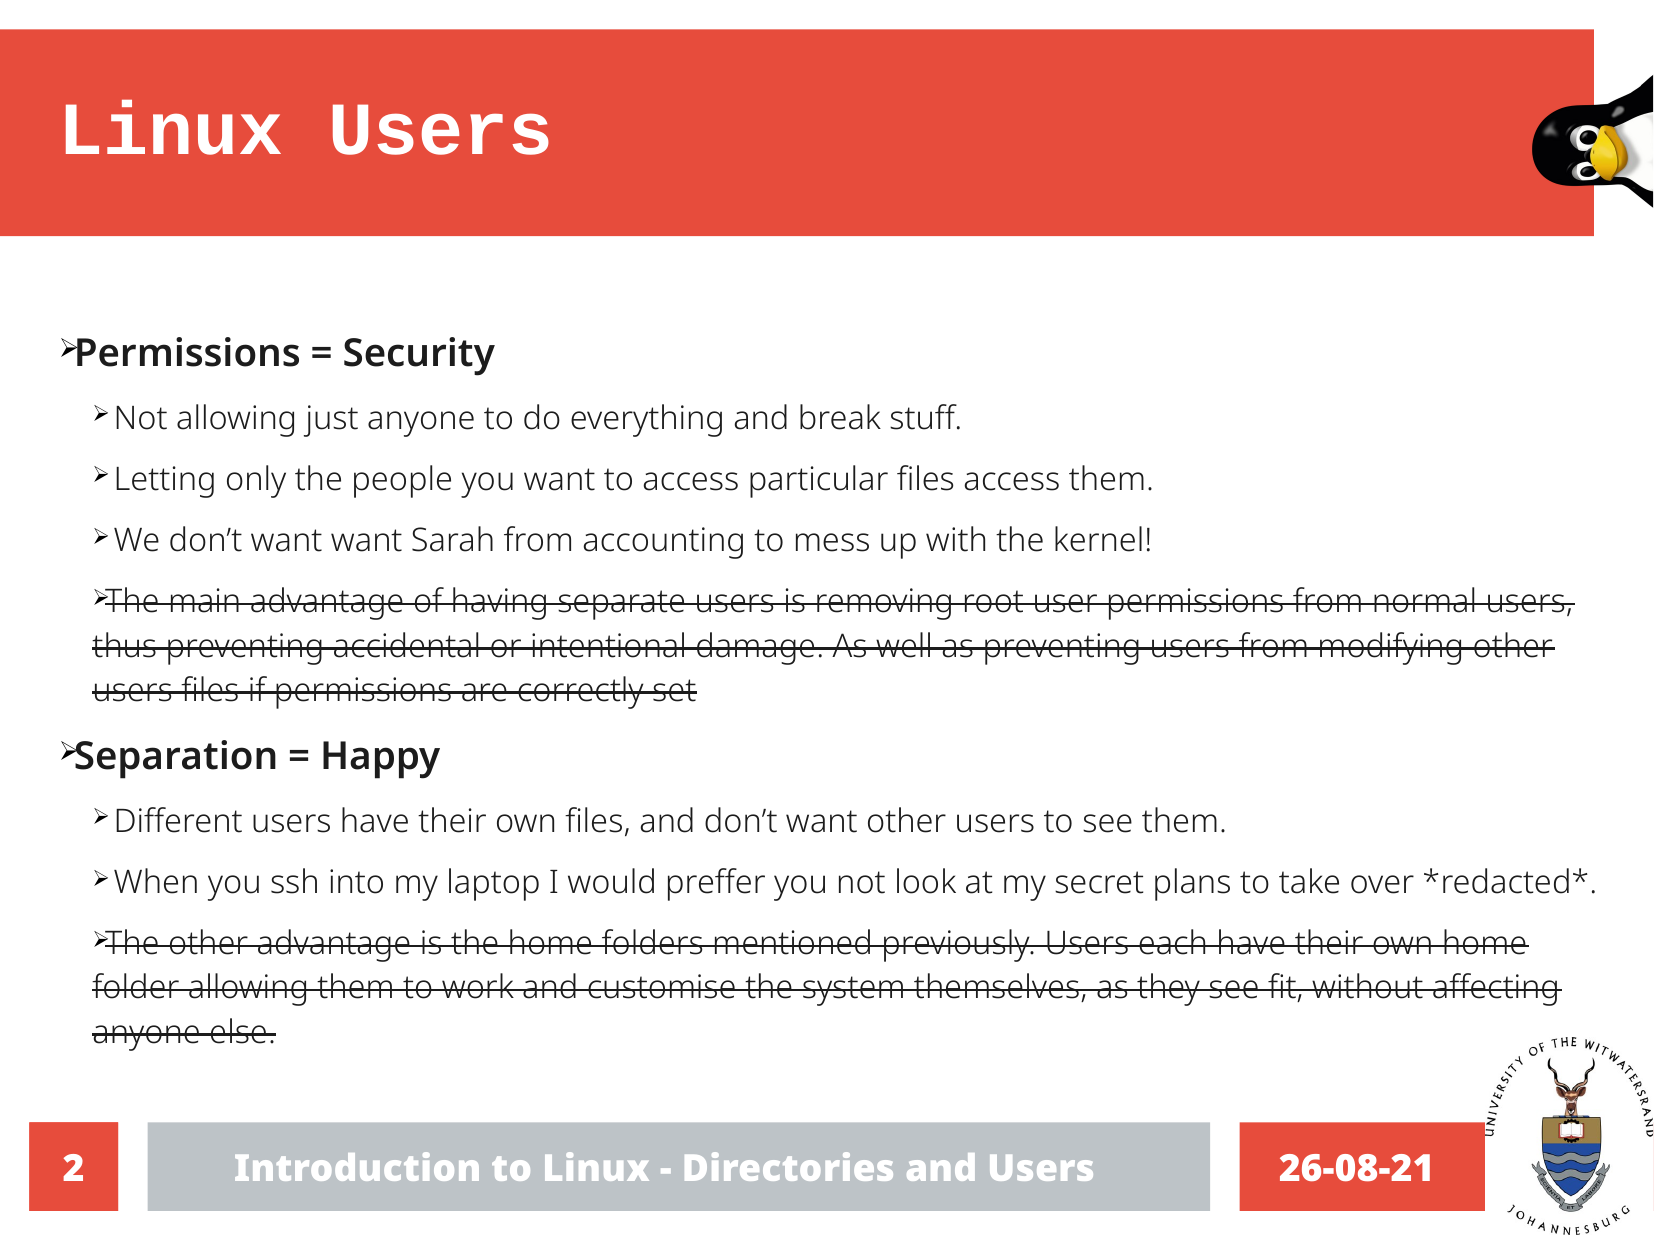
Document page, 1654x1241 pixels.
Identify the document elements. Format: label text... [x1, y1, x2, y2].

picture [1515, 24, 1654, 276]
list Permissions = Security Not allowing just anyone to do everything and break stuff. Letting only the people you want to access particular files access them. We don’t want want Sarah from accounting to mess up with the kernel! The main advantage of having separate users is removing root user permissions from normal users, thus preventing accidental or intentional damage. As well as preventing users from modifying other users files if permissions are correctly set Separation = Happy Different users have their own files, and don’t want other users to see them. When you ssh into my laptop I would preffer you not look at my secret plans to take over *redacted*. The other advantage is the home folders mentioned previously. Users each have their own home folder allowing them to work and customise the system themselves, as they see fit, without affecting anyone else. [58, 324, 1604, 1093]
picture [1485, 1037, 1654, 1235]
title Linux Users [58, 29, 1594, 178]
